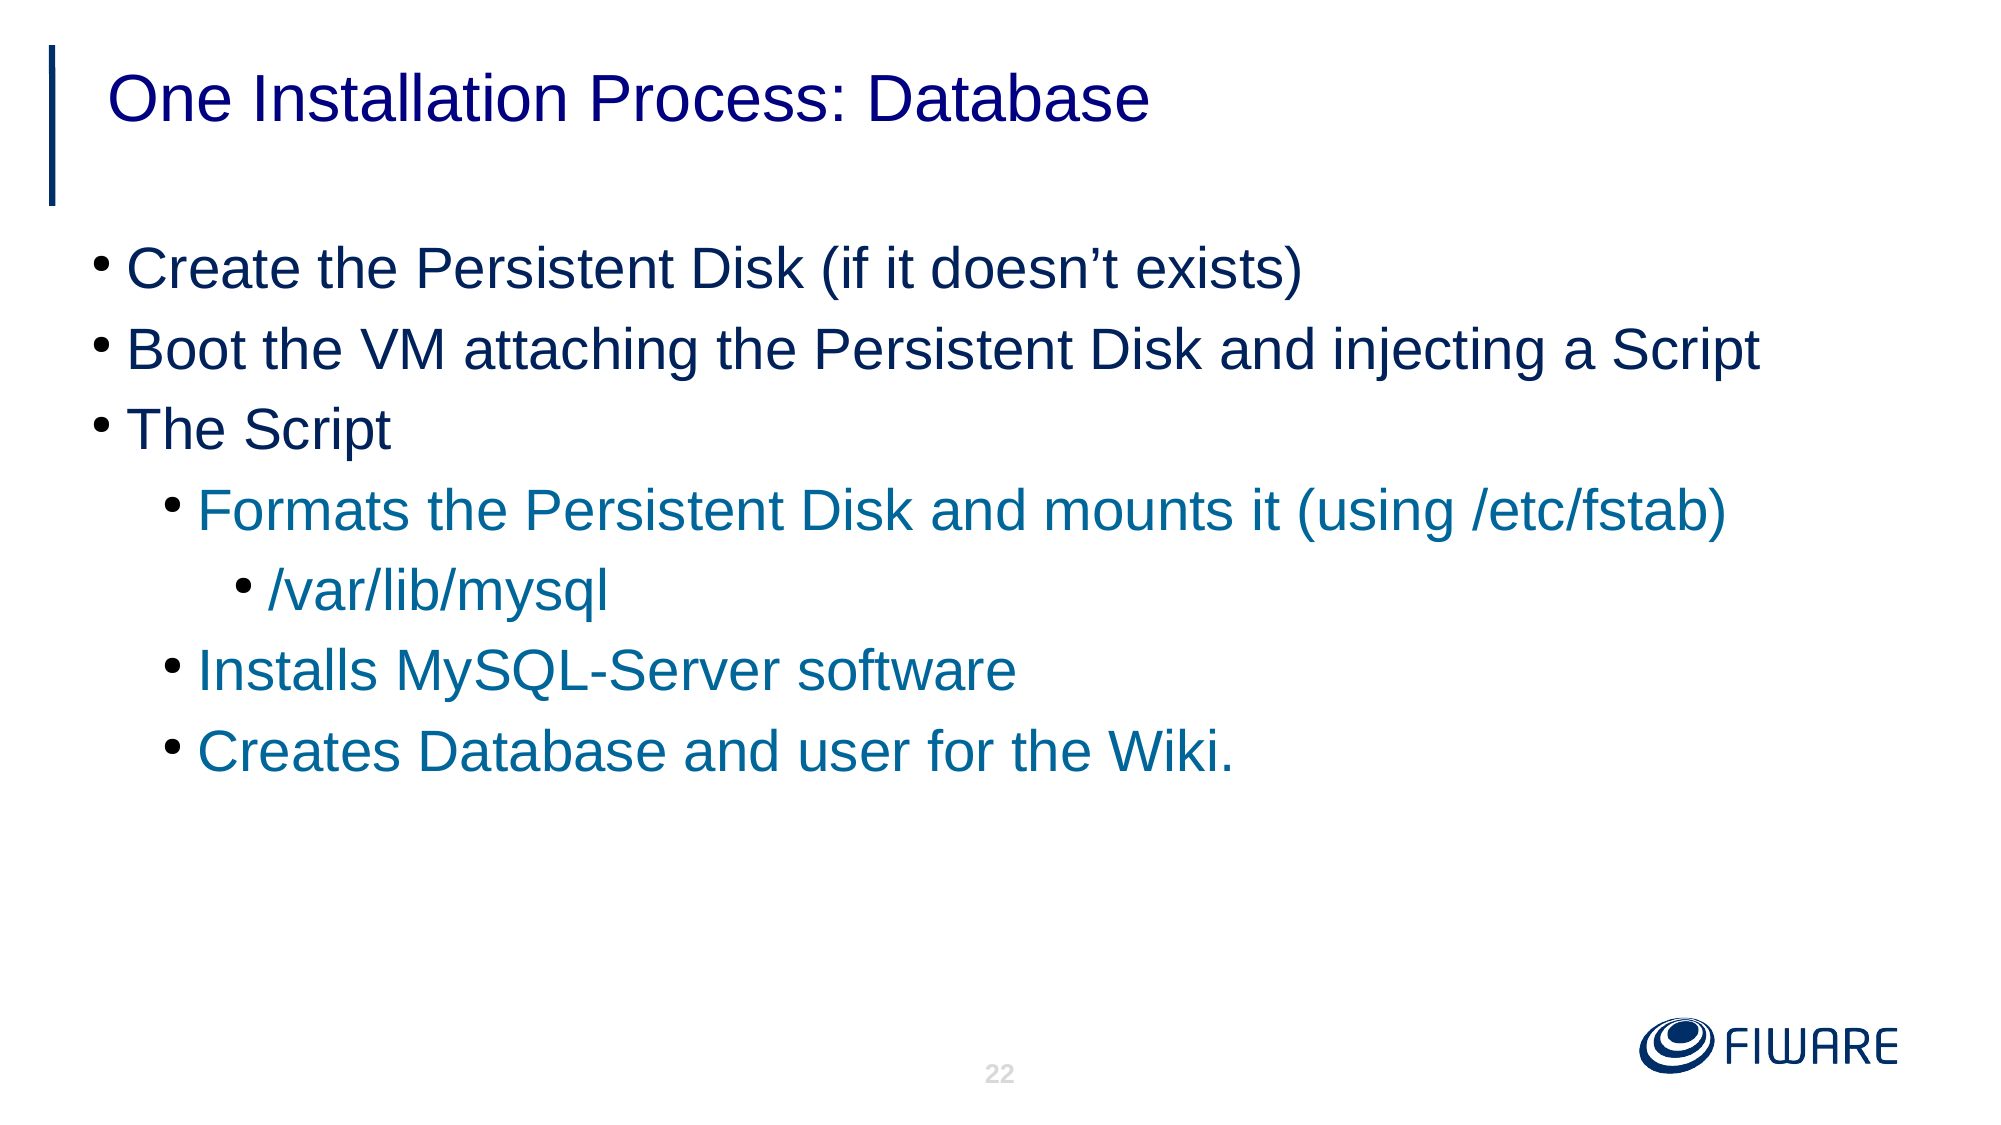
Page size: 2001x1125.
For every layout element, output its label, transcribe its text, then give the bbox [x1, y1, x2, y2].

slide_number <number> [887, 1042, 1113, 1103]
picture [1635, 1012, 1905, 1077]
text_box Create the Persistent Disk (if it doesn’t exists) Boot the VM attaching the Persistent Disk and injecting a Script The Script Formats the Persistent Disk and mounts it (using /etc/fstab) /var/lib/mysql Installs MySQL-Server software Creates Database and user for the Wiki. [76, 212, 1902, 791]
title One Installation Process: Database [92, 47, 1704, 178]
